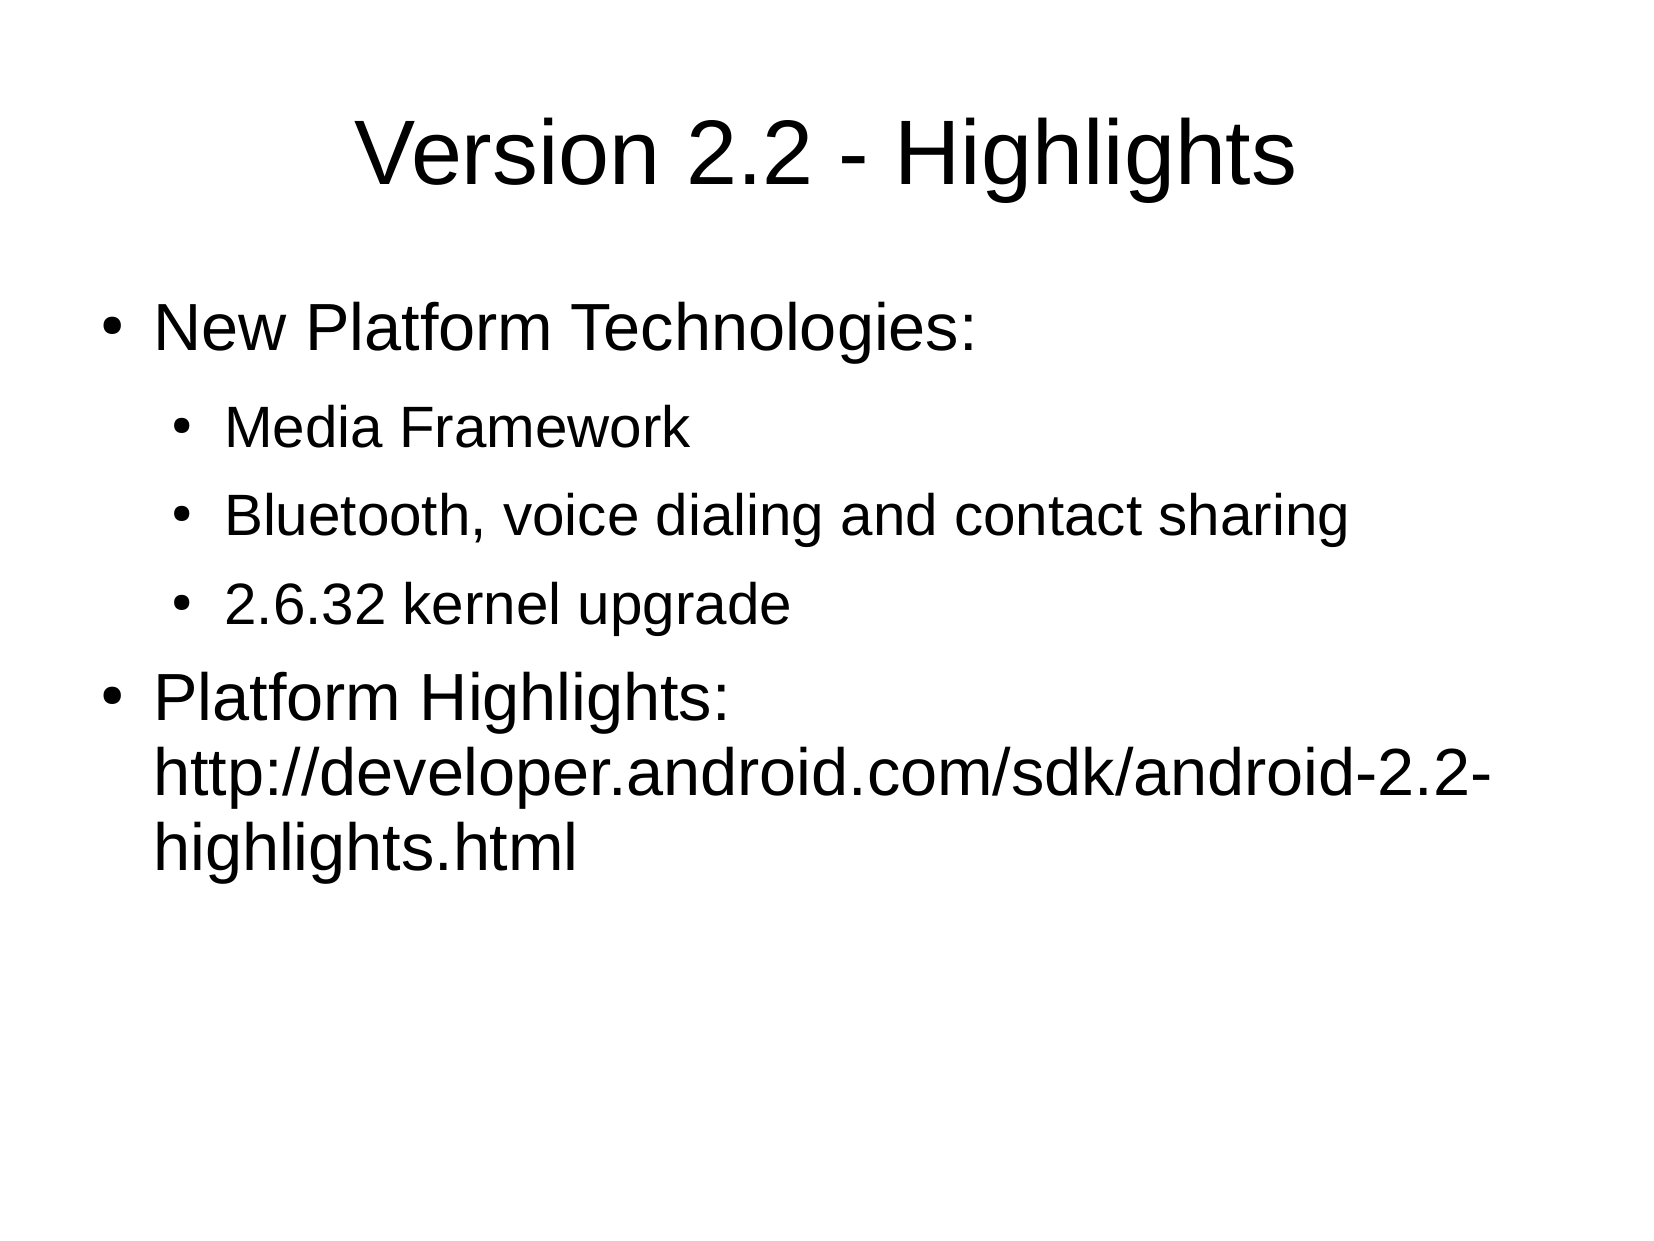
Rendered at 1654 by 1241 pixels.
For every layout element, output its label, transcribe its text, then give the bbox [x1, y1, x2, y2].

title Version 2.2 - Highlights [82, 49, 1571, 257]
list New Platform Technologies: Media Framework Bluetooth, voice dialing and contact sharing 2.6.32 kernel upgrade Platform Highlights: http://developer.android.com/sdk/android-2.2-highlights.html [82, 290, 1571, 1109]
